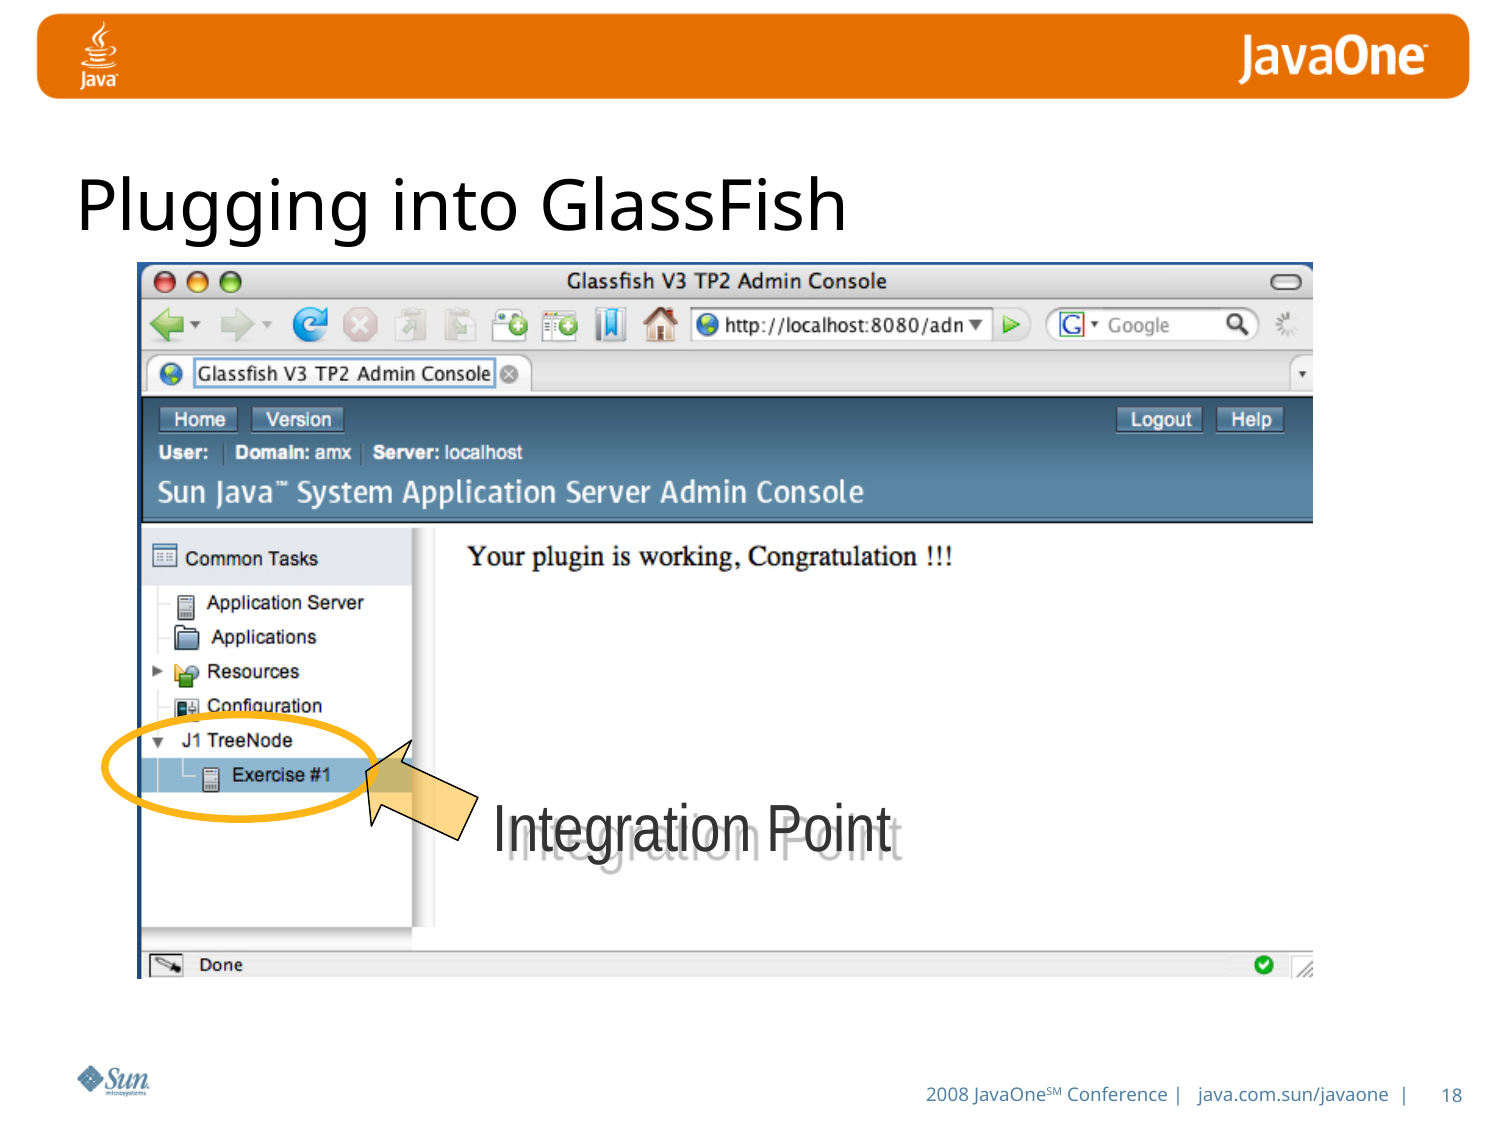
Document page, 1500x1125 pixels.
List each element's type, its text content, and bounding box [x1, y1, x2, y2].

title Plugging into GlassFish [75, 124, 1426, 288]
picture [0, 0, 1500, 1125]
text_box Integration Point [492, 799, 1163, 877]
text_box [365, 740, 478, 841]
